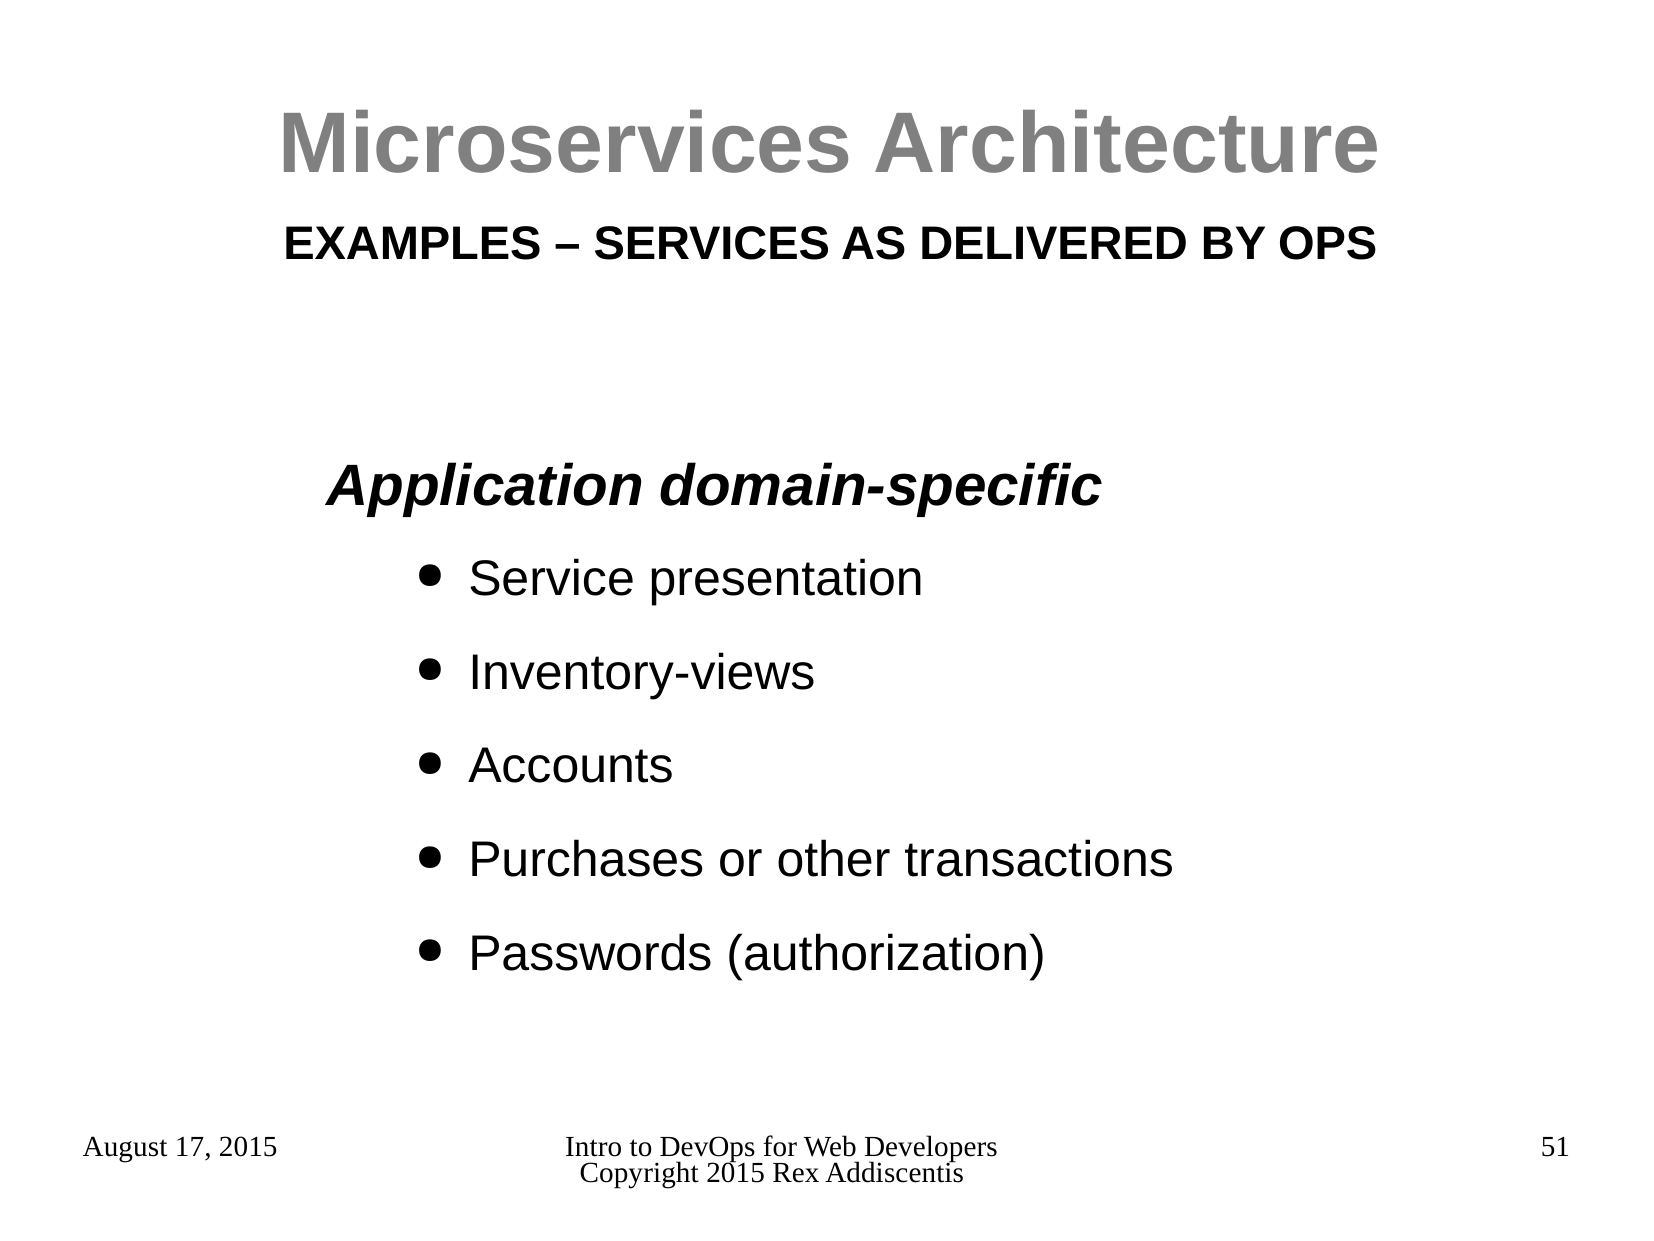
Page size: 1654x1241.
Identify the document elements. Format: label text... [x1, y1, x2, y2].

list Microservices Architecture EXAMPLES – SERVICES AS DELIVERED BY OPS [86, 79, 1575, 271]
list Application domain-specific Service presentation Inventory-views Accounts Purchases or other transactions Passwords (authorization) [326, 420, 1275, 1006]
